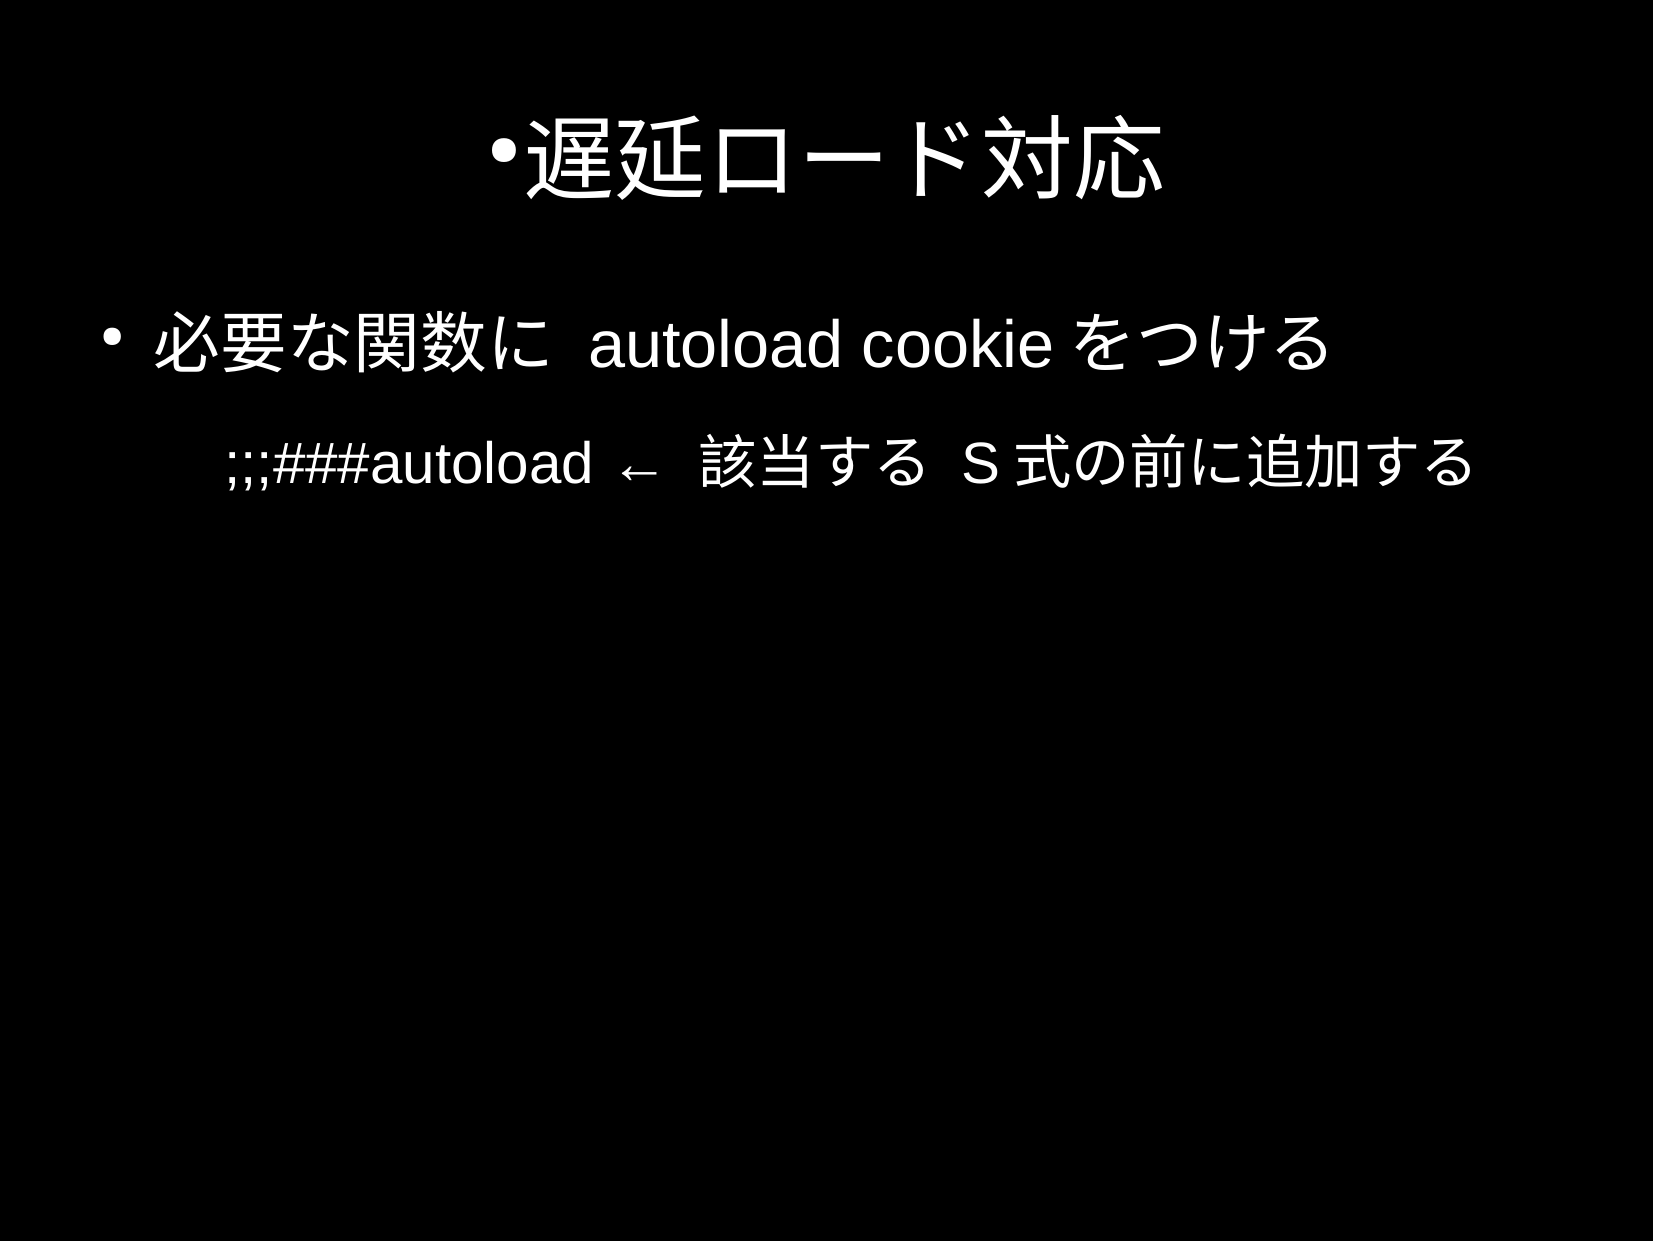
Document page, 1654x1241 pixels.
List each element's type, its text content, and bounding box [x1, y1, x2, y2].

title 遅延ロード対応 [82, 49, 1571, 257]
list 必要な関数に autoload cookieをつける ;;;###autoload ← 該当する S式の前に追加する [82, 290, 1571, 1010]
